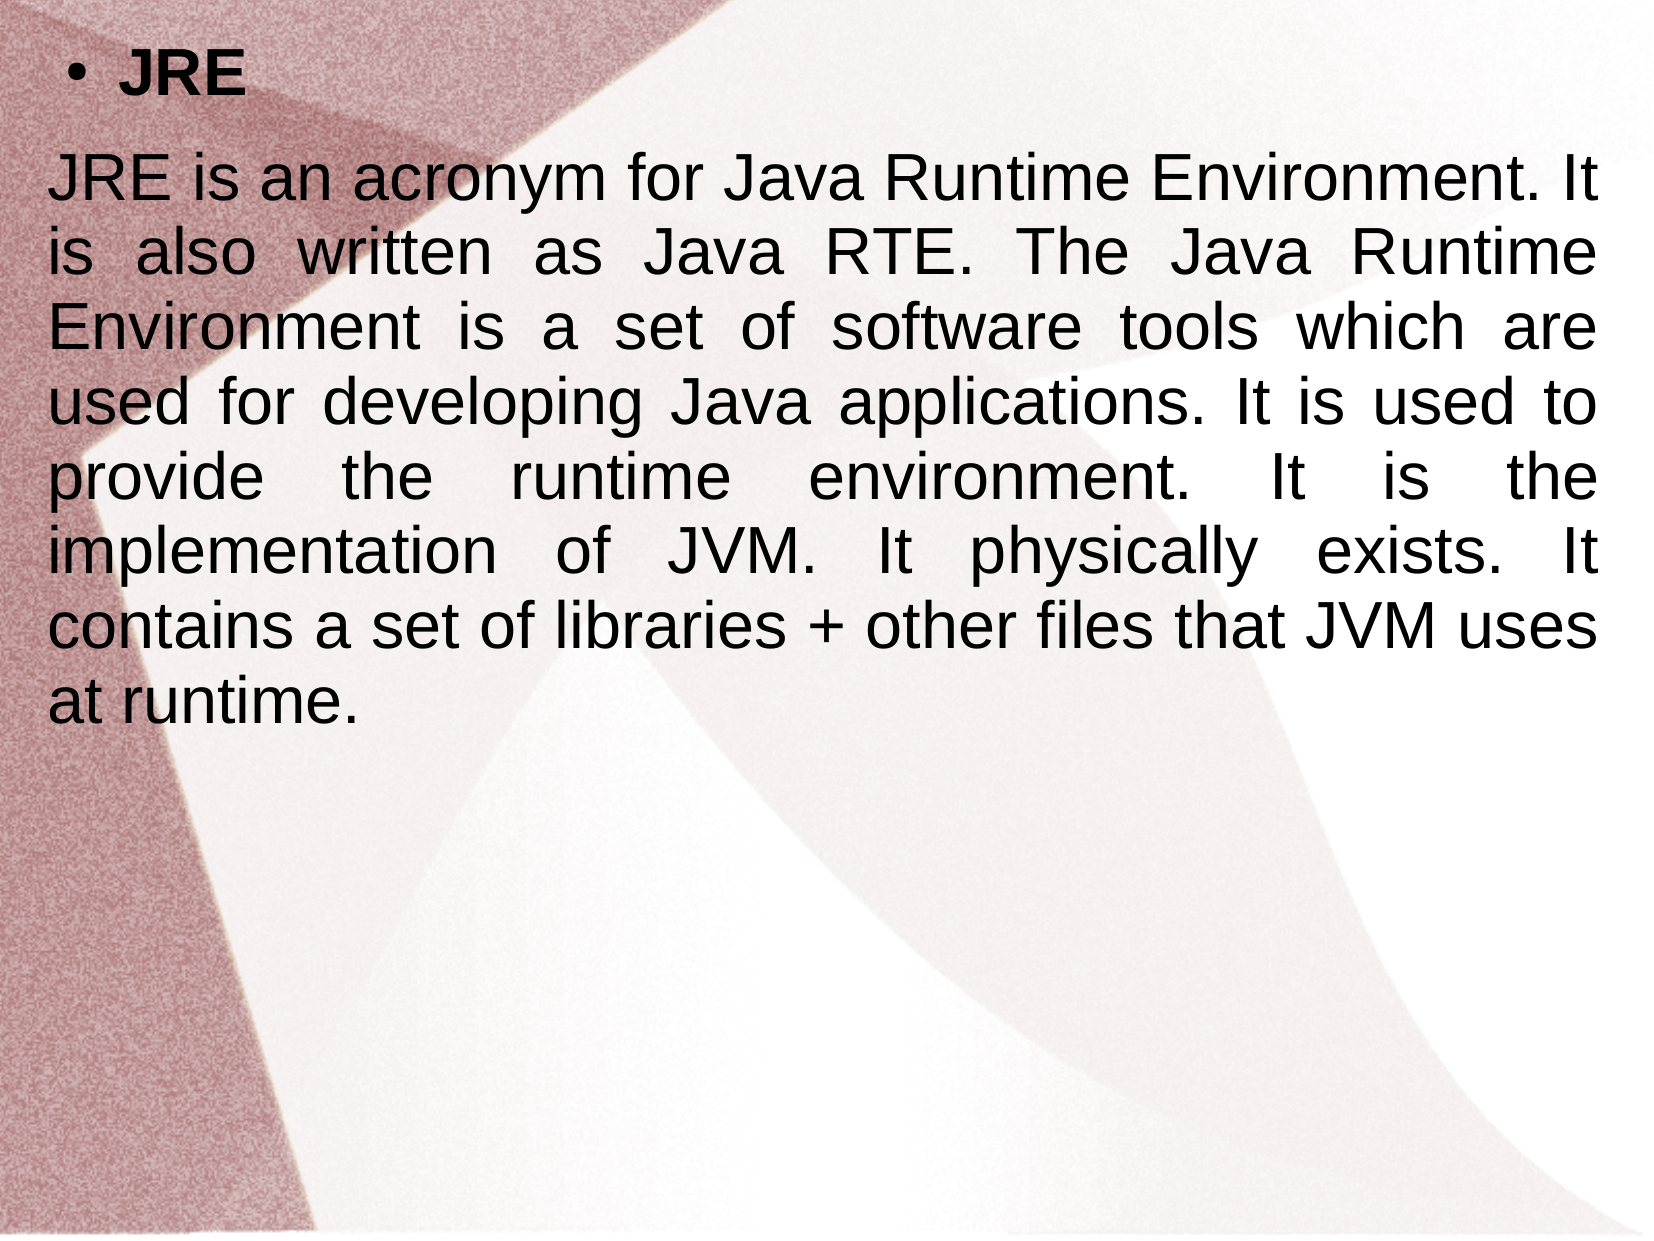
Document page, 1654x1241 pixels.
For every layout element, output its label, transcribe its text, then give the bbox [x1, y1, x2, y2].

picture [0, 0, 1654, 1241]
list JRE JRE is an acronym for Java Runtime Environment. It is also written as Java RTE. The Java Runtime Environment is a set of software tools which are used for developing Java applications. It is used to provide the runtime environment. It is the implementation of JVM. It physically exists. It contains a set of libraries + other files that JVM uses at runtime. [47, 35, 1601, 1205]
